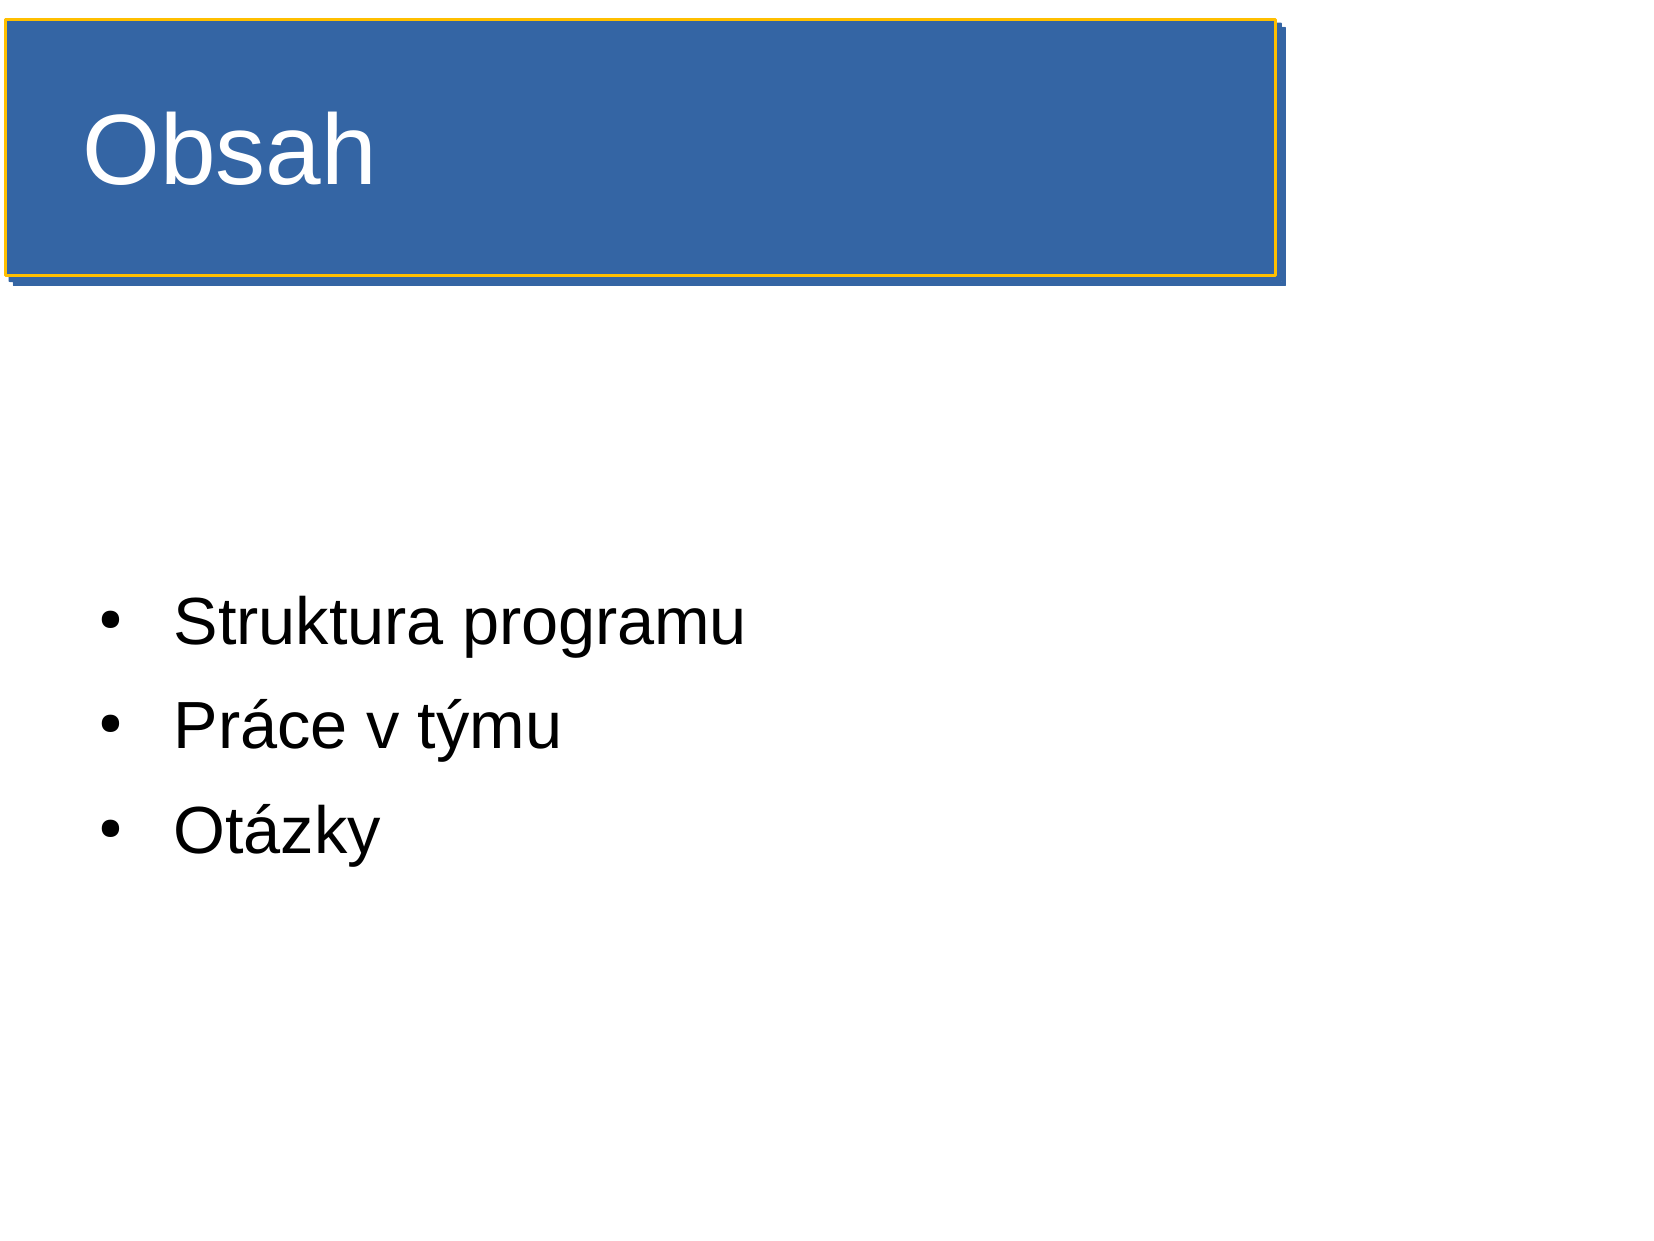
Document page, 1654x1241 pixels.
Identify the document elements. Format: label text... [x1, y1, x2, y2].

subtitle Struktura programu Práce v týmu Otázky [98, 351, 1576, 1100]
title Obsah [82, 47, 1235, 252]
